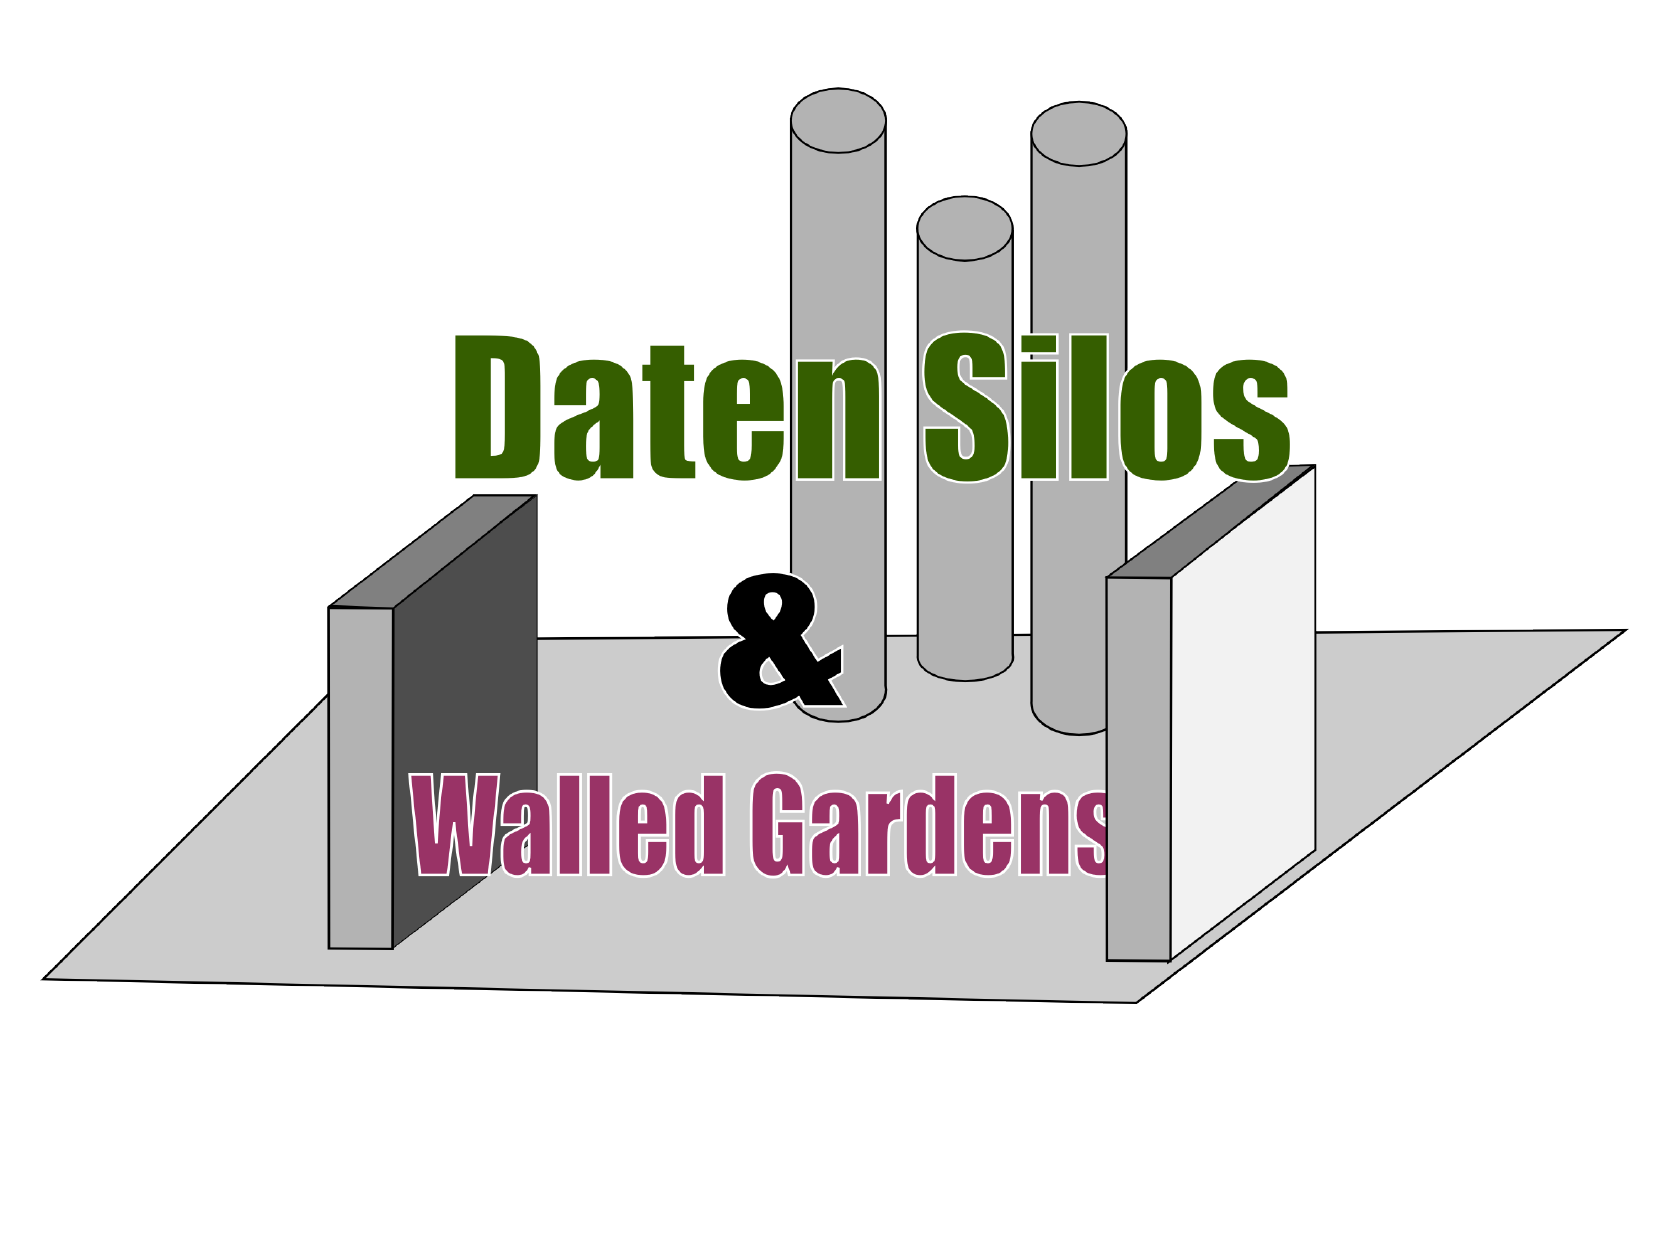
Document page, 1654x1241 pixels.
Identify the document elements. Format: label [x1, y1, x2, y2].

picture [40, 87, 1629, 1004]
